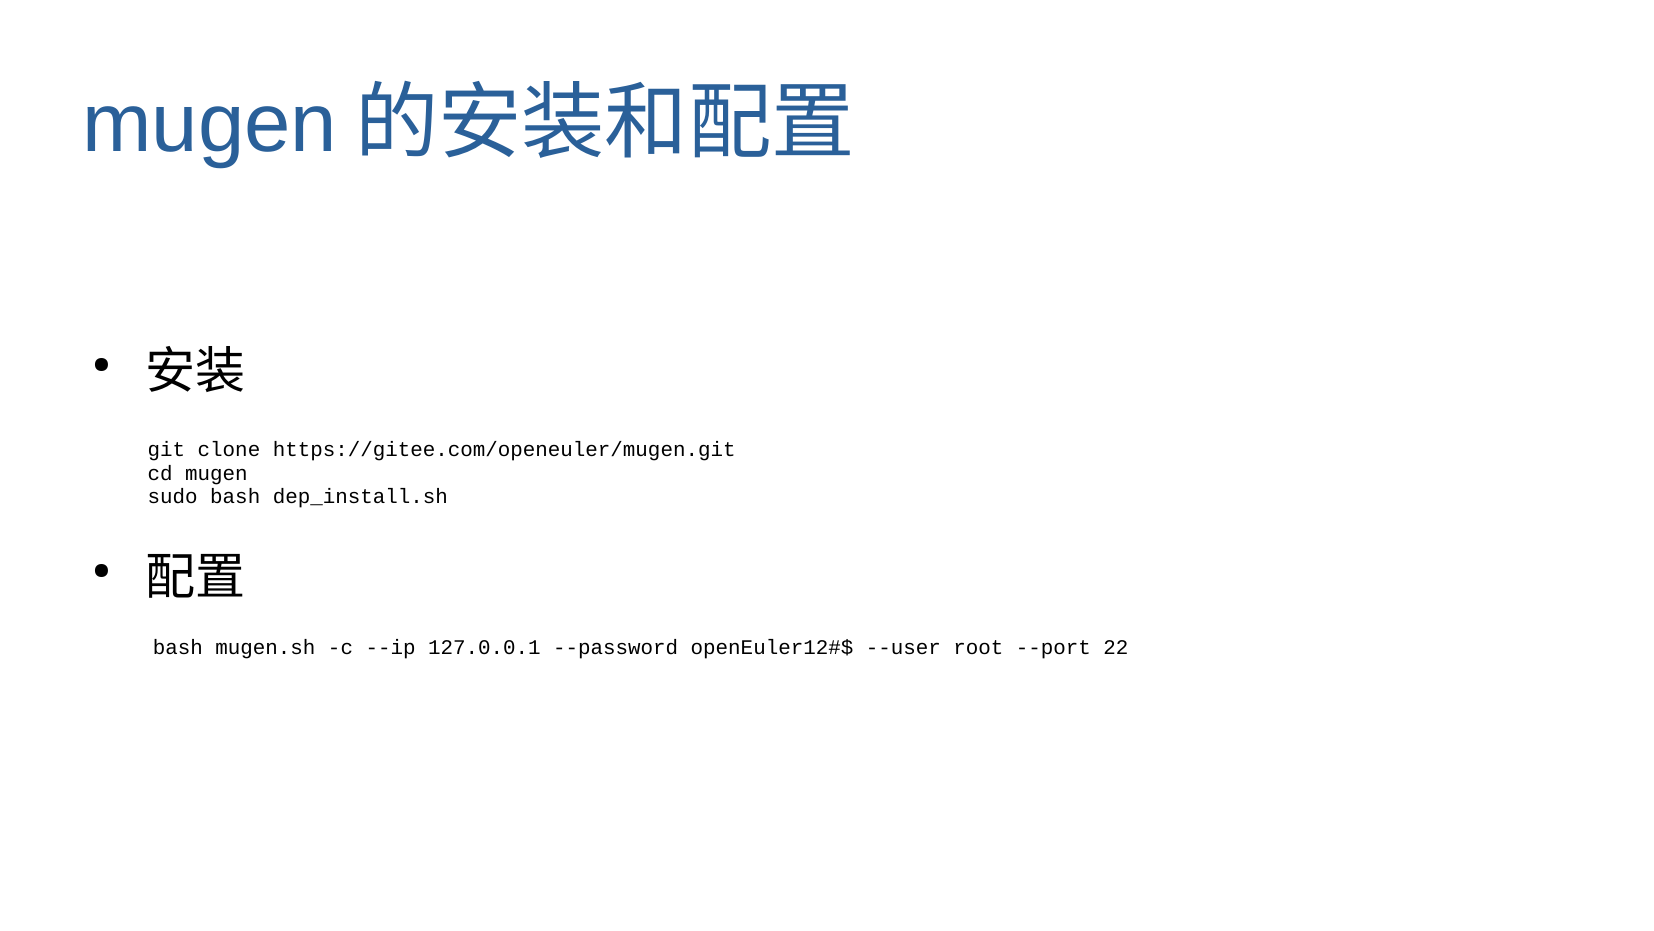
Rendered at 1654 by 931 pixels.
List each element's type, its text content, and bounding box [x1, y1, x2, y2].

text_box bash mugen.sh -c --ip 127.0.0.1 --password openEuler12#$ --user root --port 22 [138, 630, 1143, 669]
text_box git clone https://gitee.com/openeuler/mugen.git cd mugen sudo bash dep_install.sh [132, 432, 751, 518]
title mugen的安装和配置 [82, 37, 1571, 193]
list 安装 配置 [75, 330, 1564, 931]
